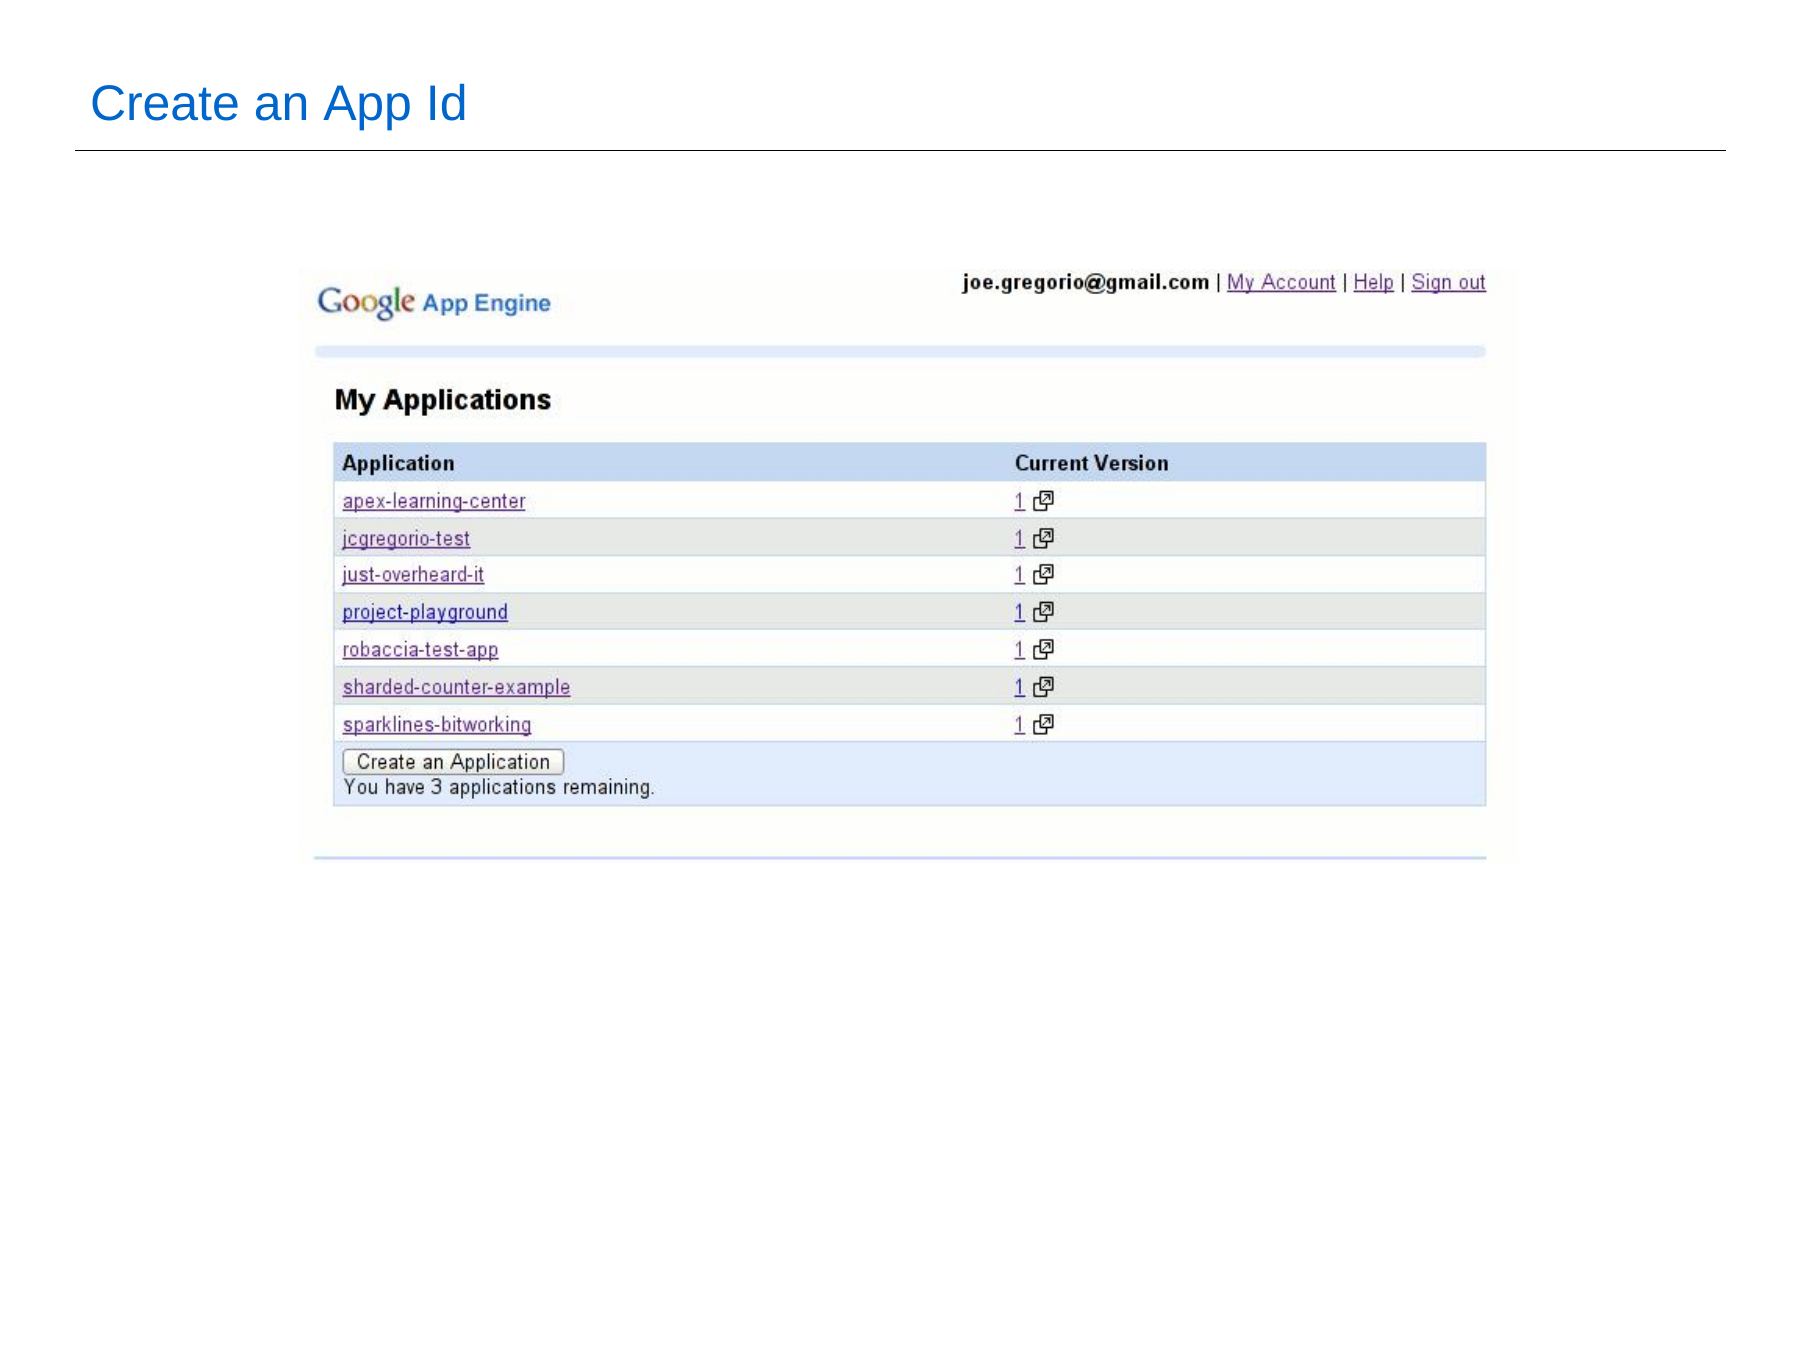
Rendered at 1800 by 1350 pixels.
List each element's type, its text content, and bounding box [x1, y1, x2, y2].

picture [299, 269, 1518, 863]
title Create an App Id [90, 61, 1710, 150]
